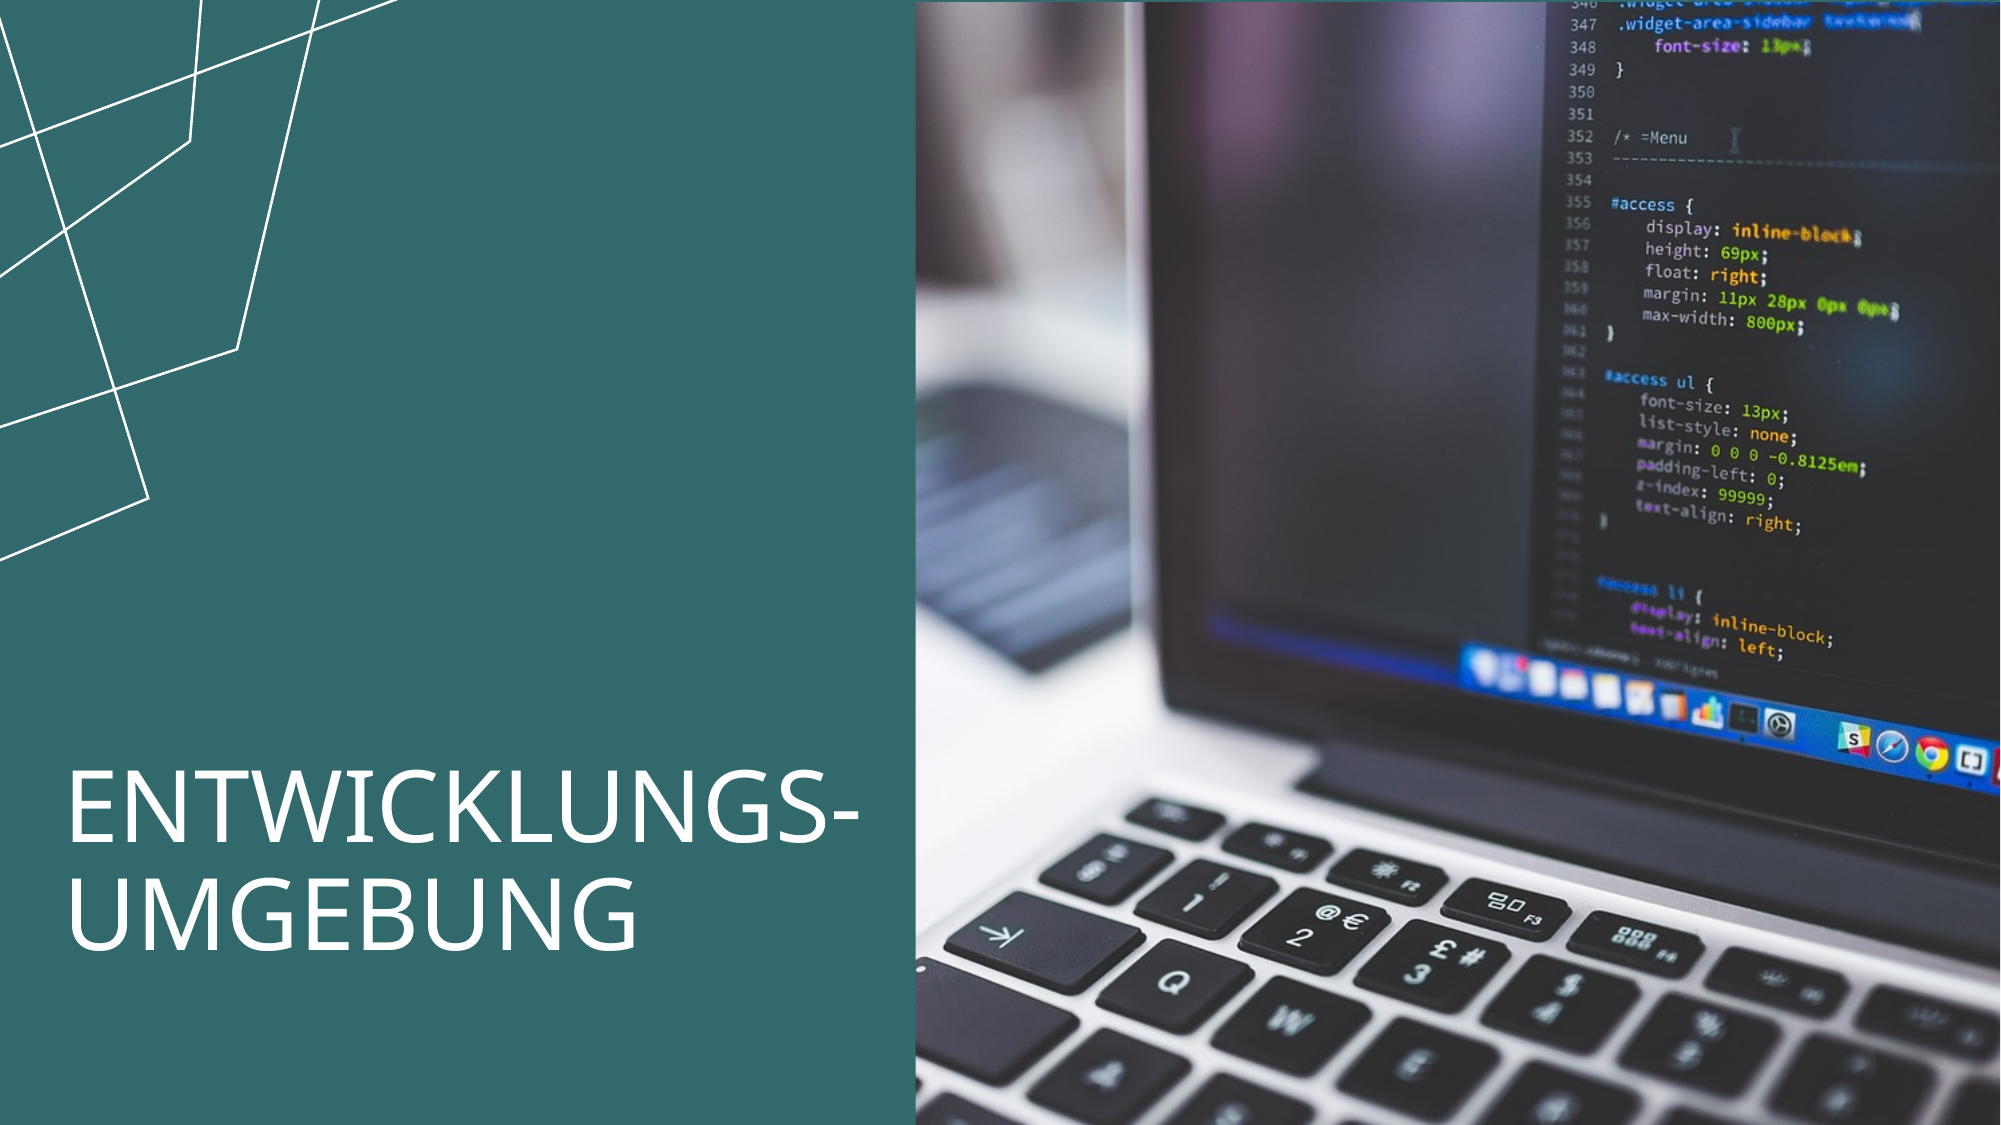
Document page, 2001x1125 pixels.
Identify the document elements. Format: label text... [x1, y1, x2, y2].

picture [915, 0, 2000, 1125]
title Entwicklungs-umgebung [48, 426, 899, 980]
